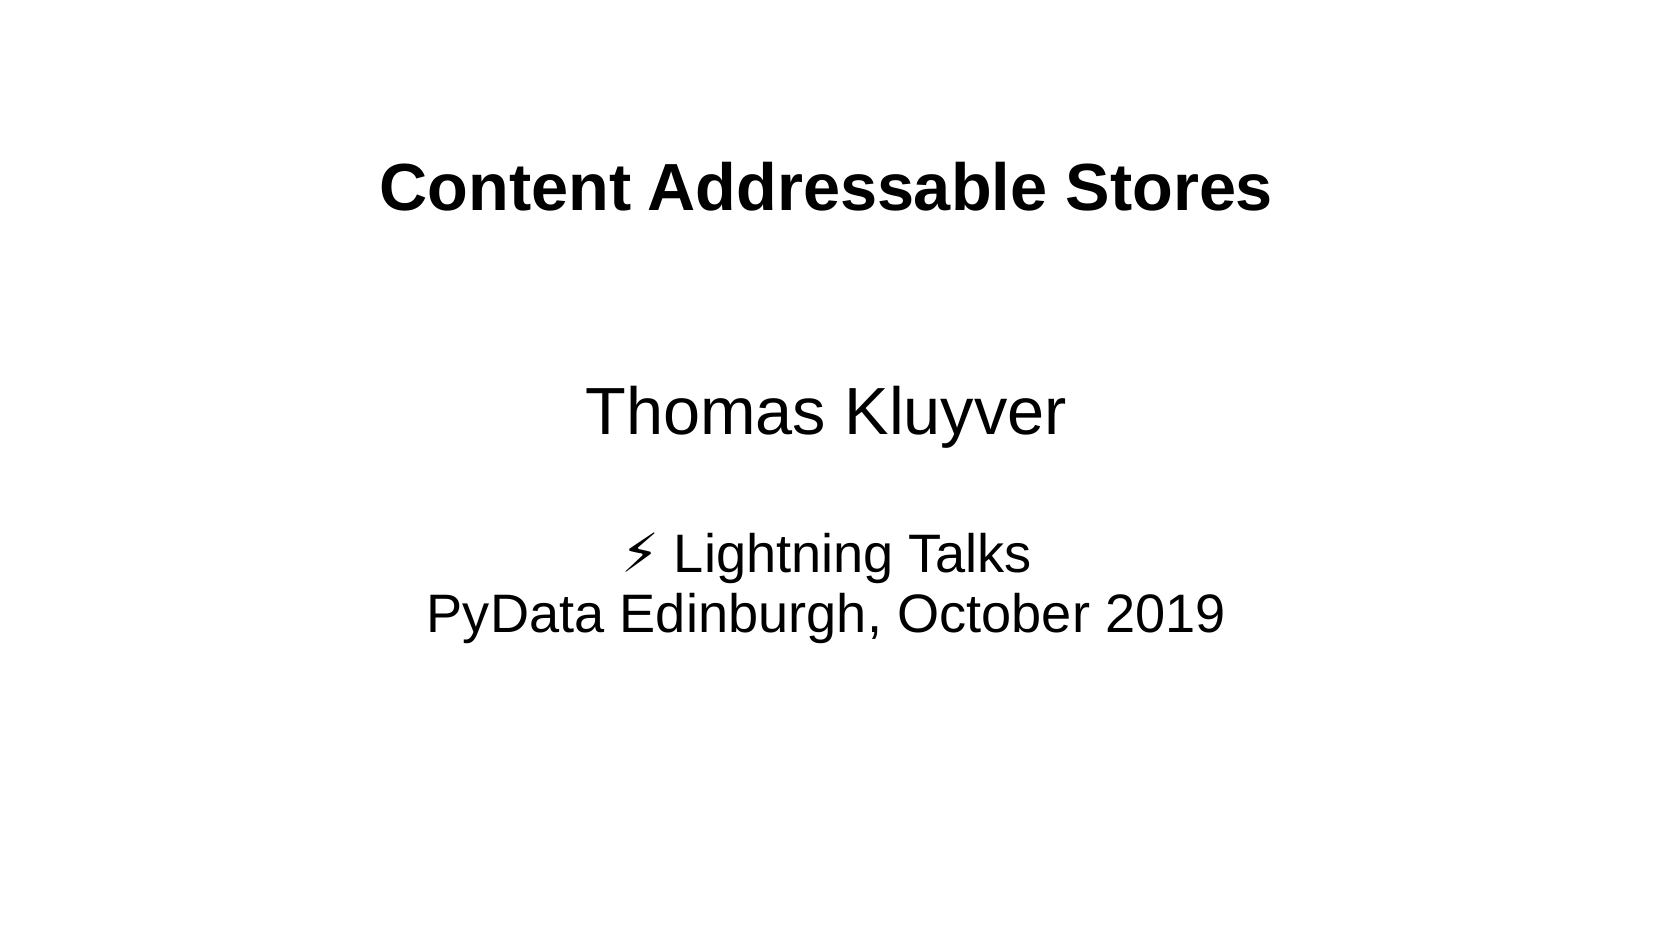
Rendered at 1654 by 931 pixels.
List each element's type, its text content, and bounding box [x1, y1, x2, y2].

subtitle Content Addressable Stores Thomas Kluyver ⚡️ Lightning Talks PyData Edinburgh, October 2019 [82, 37, 1571, 757]
